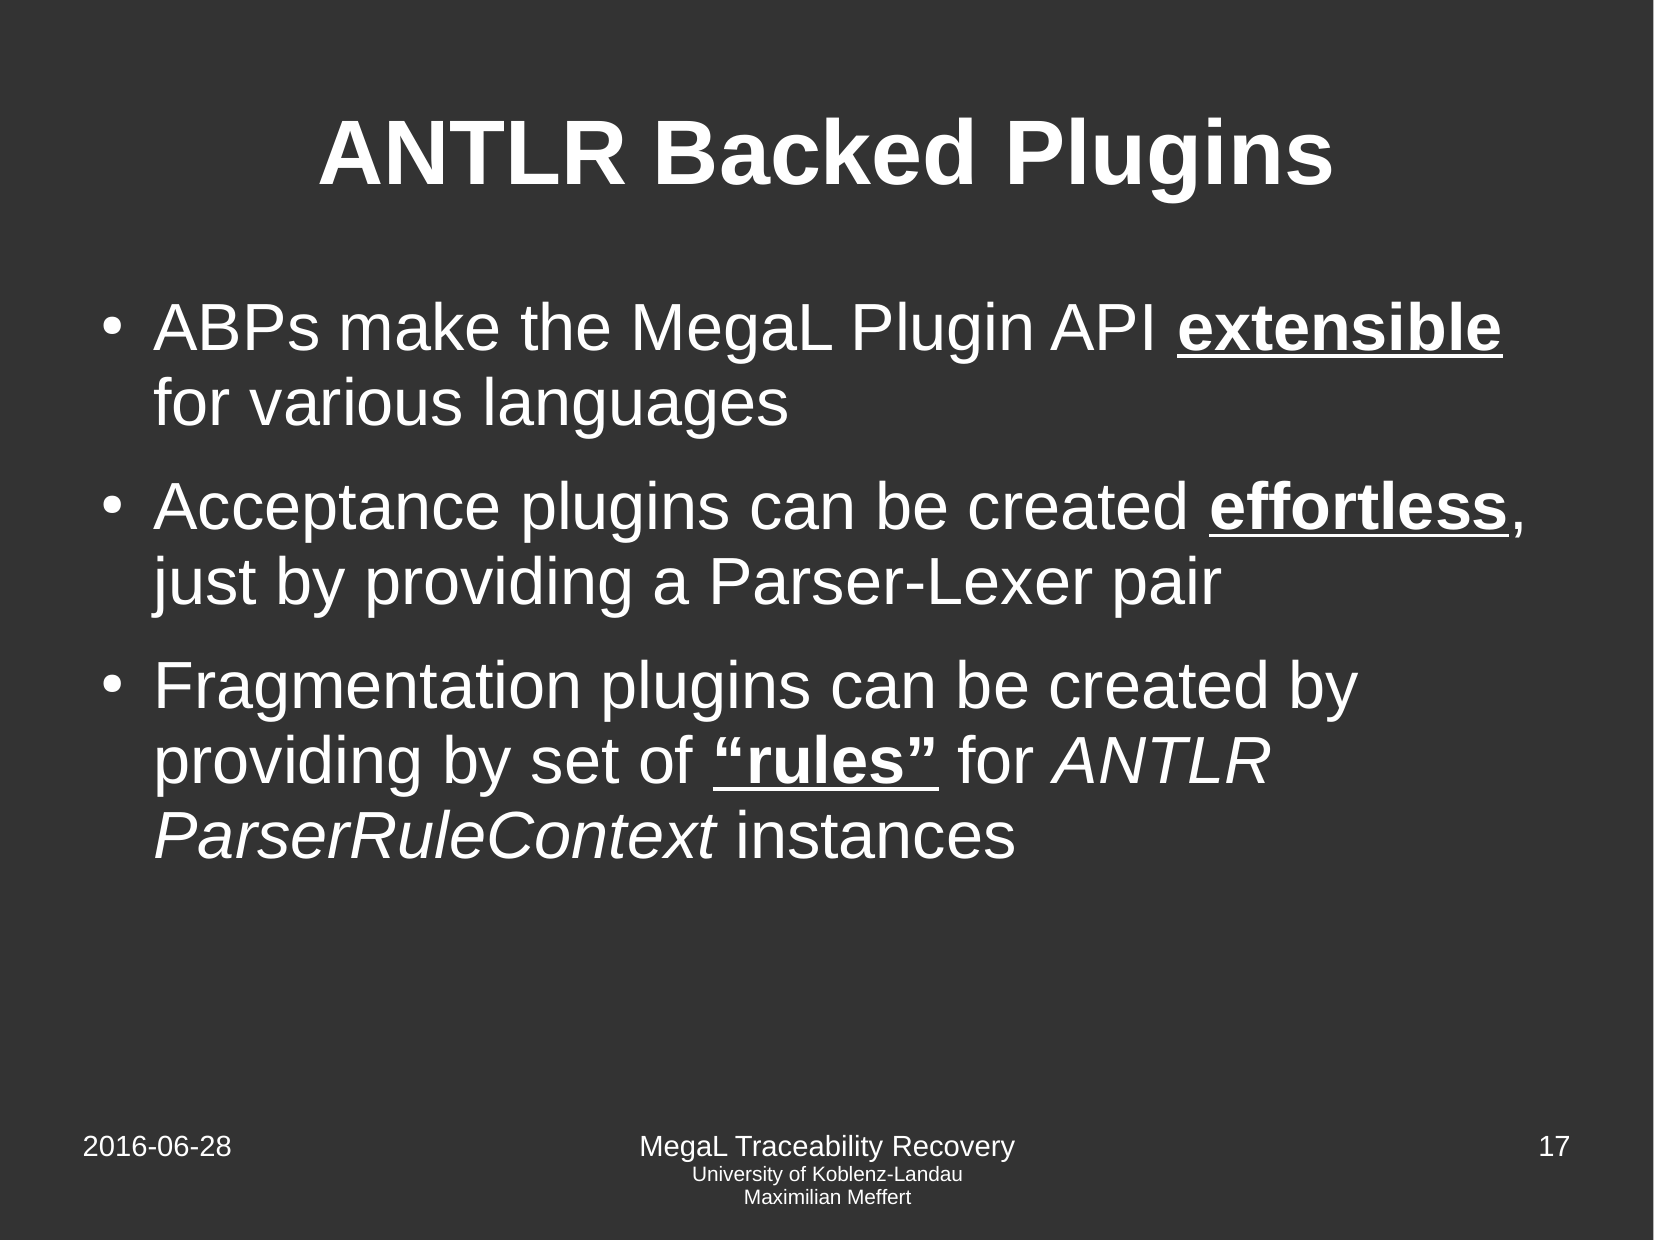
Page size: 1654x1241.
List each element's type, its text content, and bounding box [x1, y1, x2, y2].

title ANTLR Backed Plugins [82, 49, 1571, 257]
list ABPs make the MegaL Plugin API extensible for various languages Acceptance plugins can be created effortless, just by providing a Parser-Lexer pair Fragmentation plugins can be created by providing by set of “rules” for ANTLR ParserRuleContext instances [82, 290, 1571, 1010]
